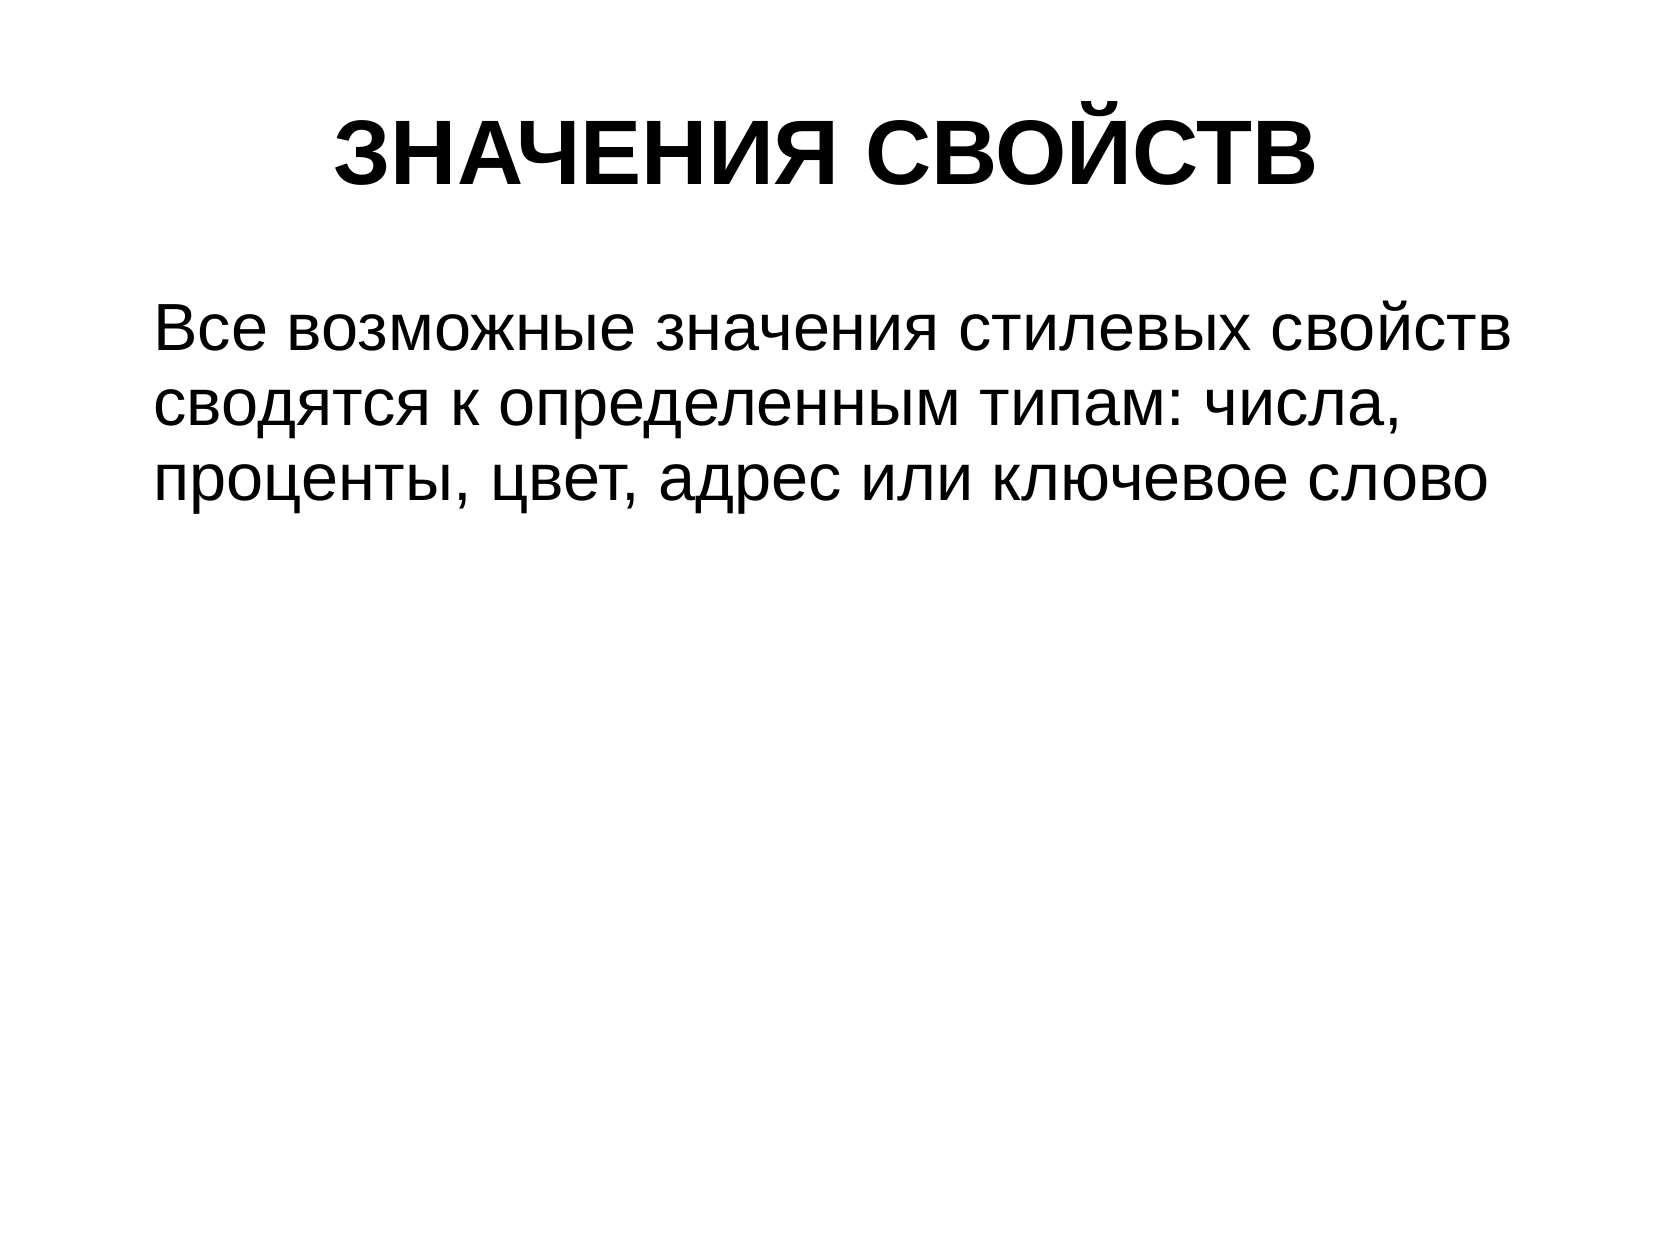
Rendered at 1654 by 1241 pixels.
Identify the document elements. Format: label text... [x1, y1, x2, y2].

list Все возможные значения стилевых свойств сводятся к определенным типам: числа, проценты, цвет, адрес или ключевое слово [82, 290, 1571, 1109]
title ЗНАЧЕНИЯ СВОЙСТВ [82, 49, 1571, 257]
